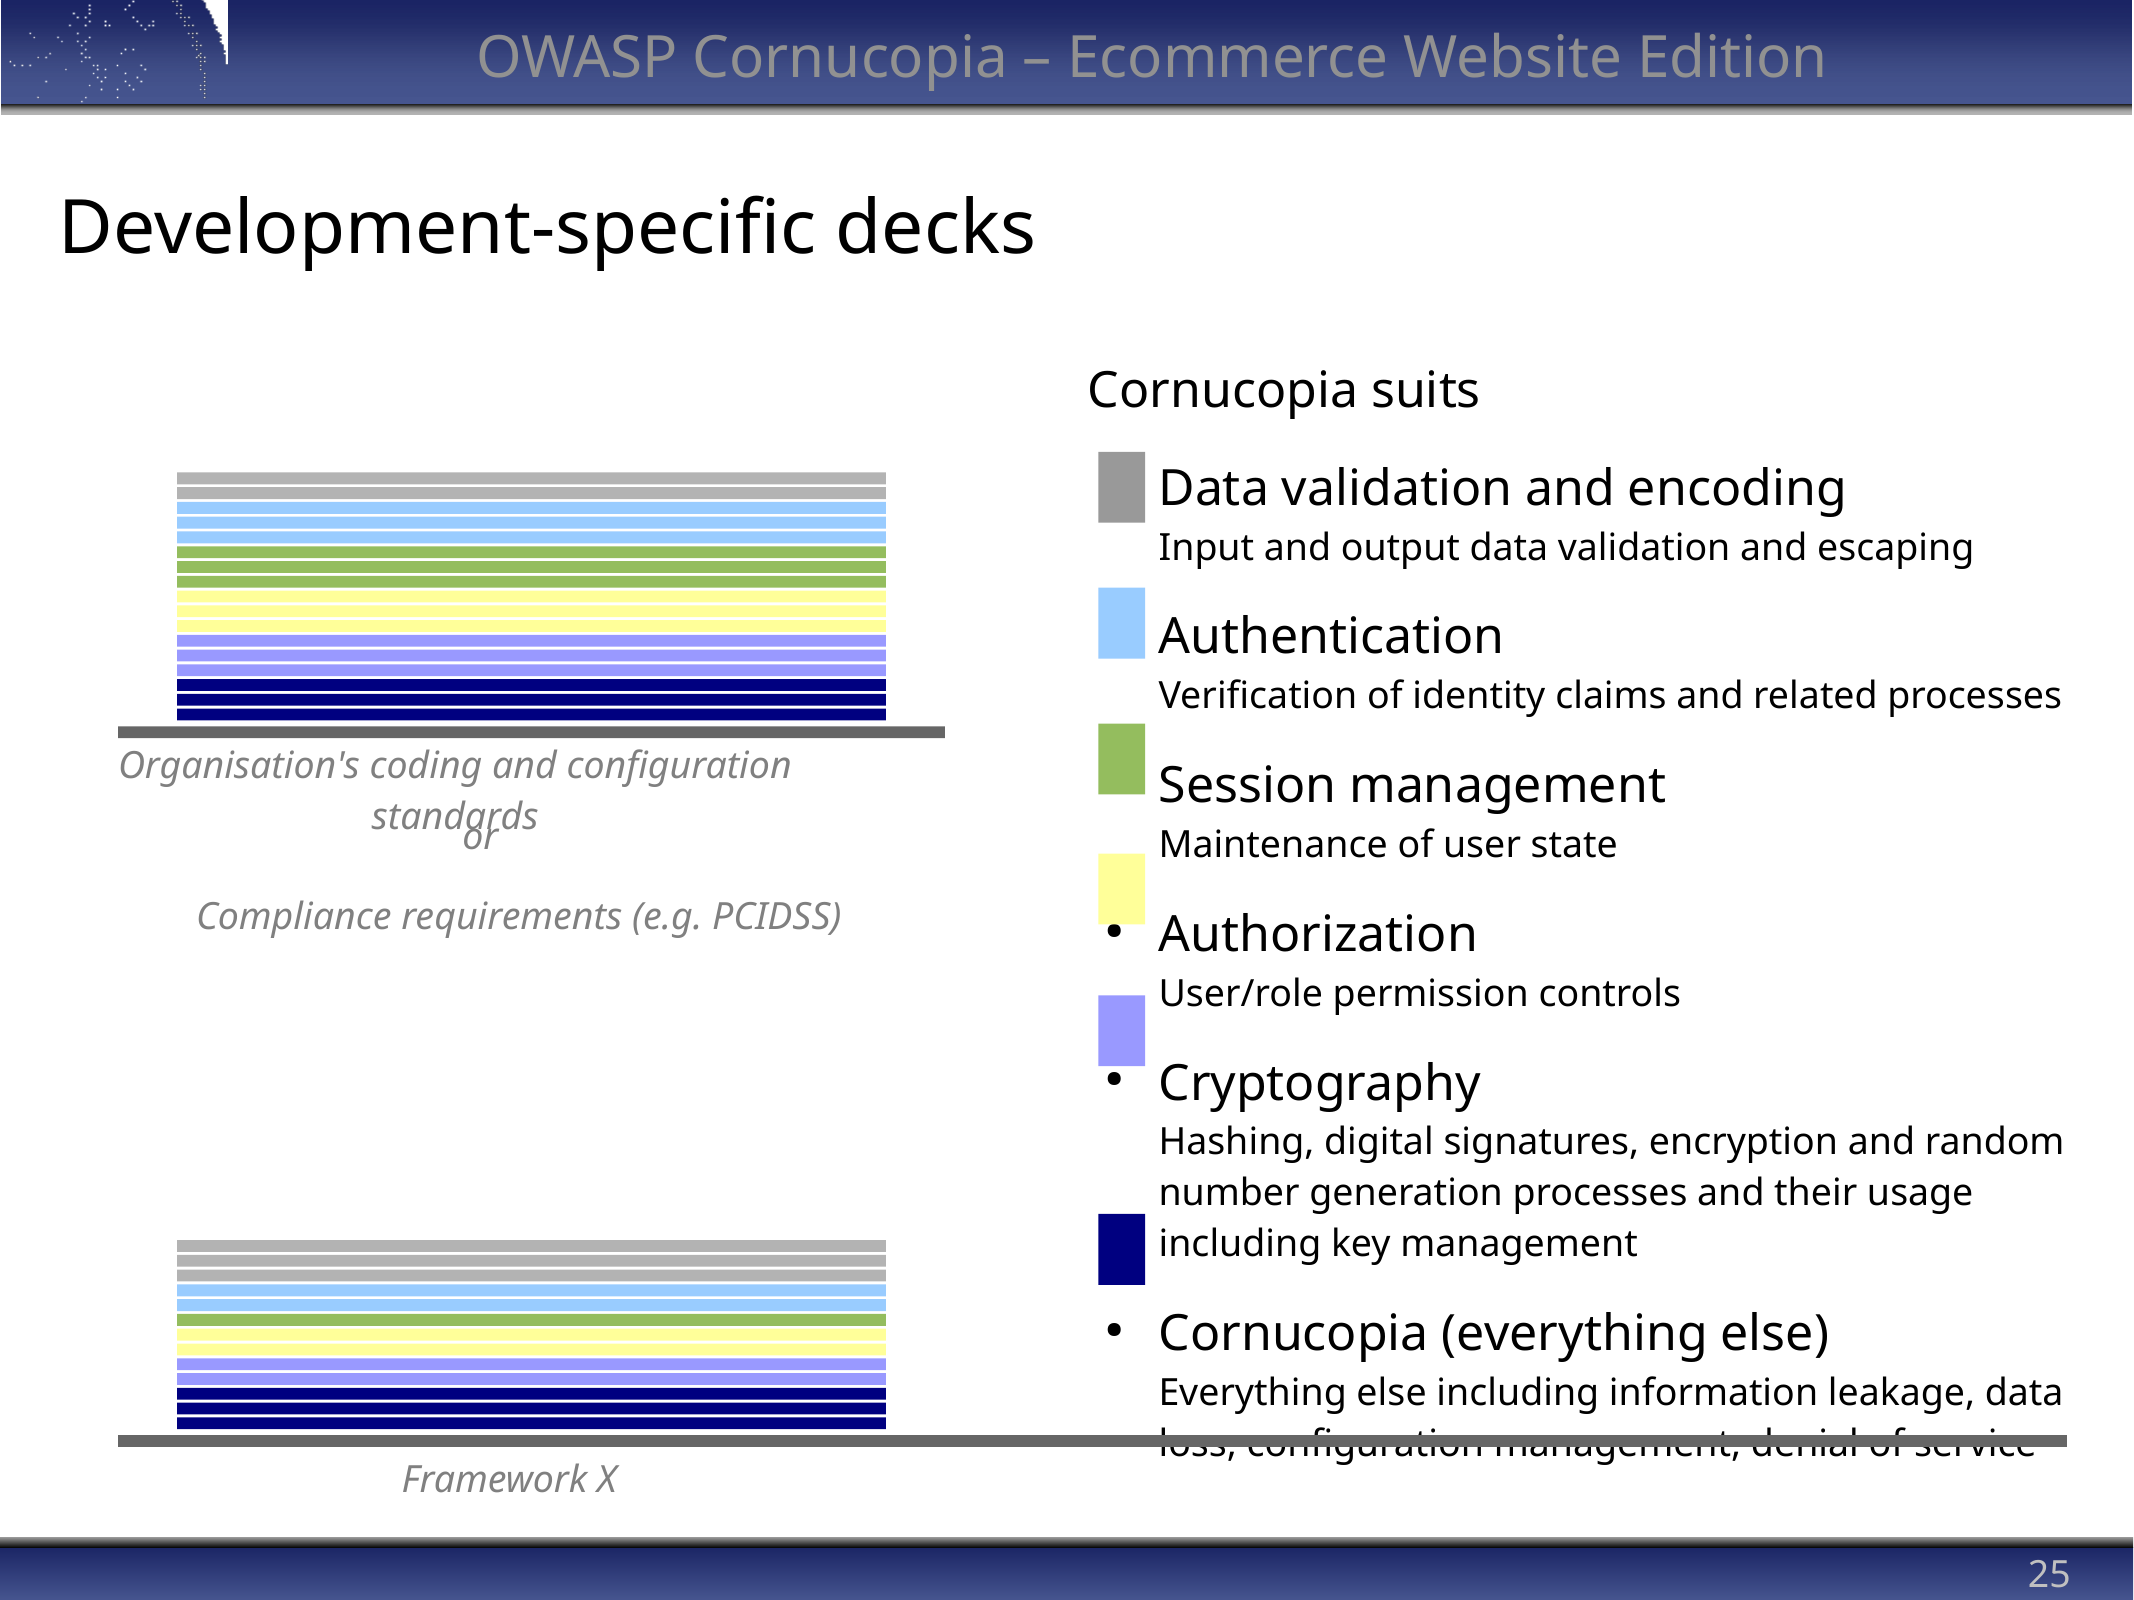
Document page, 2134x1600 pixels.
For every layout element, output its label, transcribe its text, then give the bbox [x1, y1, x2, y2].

list [118, 726, 945, 739]
list [177, 1313, 886, 1326]
list [1098, 1213, 1146, 1285]
list [177, 1358, 886, 1371]
list [177, 1343, 886, 1356]
list [177, 1328, 886, 1341]
list [177, 1284, 886, 1297]
list Cornucopia suits Data validation and encoding Input and output data validation and escaping Authentication Verification of identity claims and related processes Session management Maintenance of user state Authorization User/role permission controls Cryptography Hashing, digital signatures, encryption and random number generation processes and their usage including key management Cornucopia (everything else) Everything else including information leakage, data loss, configuration management, denial of service [1087, 354, 2068, 1536]
list [177, 501, 886, 514]
list [177, 1417, 886, 1430]
list [177, 649, 886, 662]
list [177, 1387, 886, 1400]
list [177, 679, 886, 691]
list [177, 1373, 886, 1385]
list [177, 487, 886, 500]
list [177, 693, 886, 706]
list [118, 1435, 2067, 1447]
list [177, 516, 886, 529]
list [177, 531, 886, 544]
list Framework X [401, 1452, 638, 1506]
list [1098, 451, 1146, 523]
list [177, 634, 886, 647]
list or Compliance requirements (e.g. PCIDSS) [118, 809, 945, 993]
list [177, 1240, 886, 1252]
list [177, 708, 886, 721]
list [1098, 723, 1146, 795]
list [177, 546, 886, 559]
list [177, 472, 886, 485]
list [177, 575, 886, 588]
list [177, 1254, 886, 1267]
list [1098, 587, 1146, 659]
list [1098, 995, 1146, 1067]
list [177, 1299, 886, 1312]
list Organisation's coding and configuration standards [118, 739, 945, 798]
list [177, 664, 886, 677]
list [1098, 853, 1146, 925]
title Development-specific decks [58, 124, 2126, 325]
list [177, 1269, 886, 1282]
list [177, 605, 886, 618]
list [177, 1402, 886, 1415]
list [177, 590, 886, 603]
list [177, 620, 886, 632]
list [177, 561, 886, 573]
